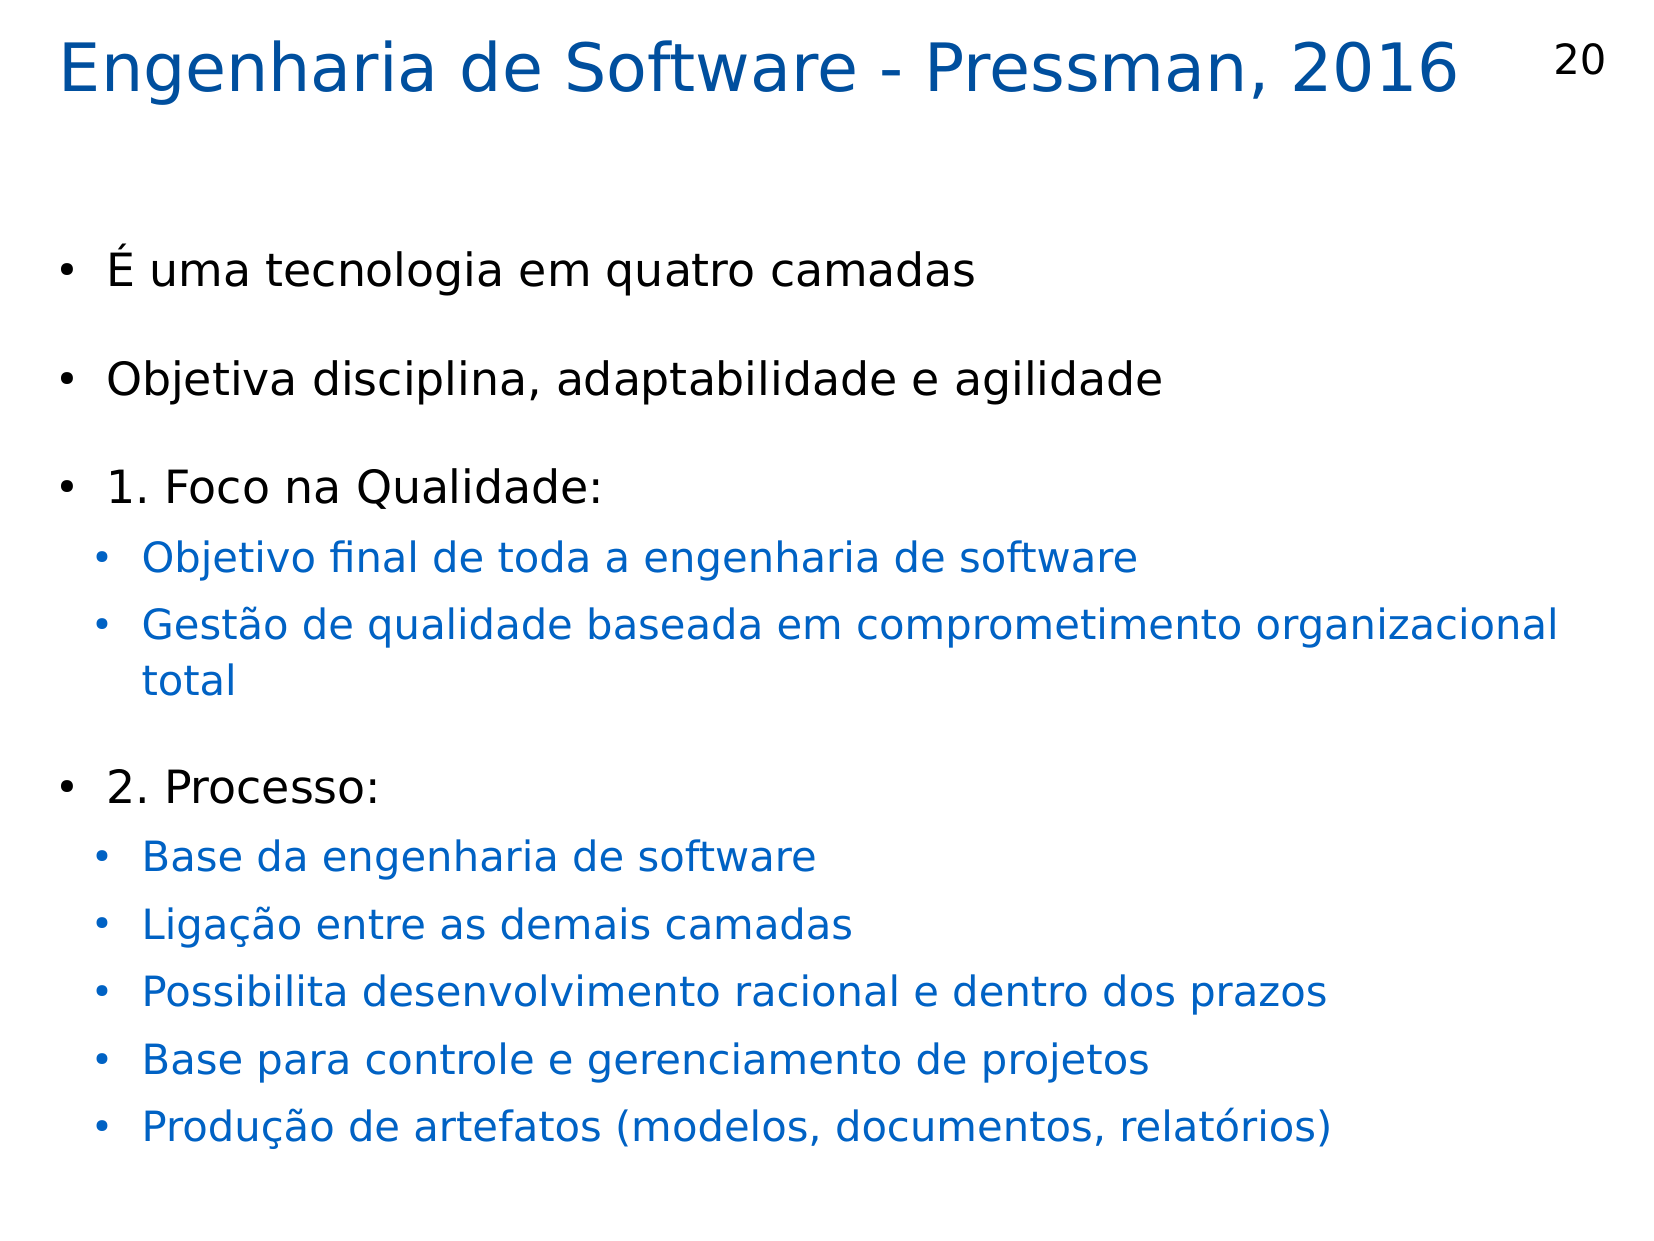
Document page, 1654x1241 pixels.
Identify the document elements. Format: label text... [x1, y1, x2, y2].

title Engenharia de Software - Pressman, 2016 [59, 29, 1506, 148]
list É uma tecnologia em quatro camadas Objetiva disciplina, adaptabilidade e agilidade 1. Foco na Qualidade: Objetivo final de toda a engenharia de software Gestão de qualidade baseada em comprometimento organizacional total 2. Processo: Base da engenharia de software Ligação entre as demais camadas Possibilita desenvolvimento racional e dentro dos prazos Base para controle e gerenciamento de projetos Produção de artefatos (modelos, documentos, relatórios) [59, 236, 1595, 1211]
